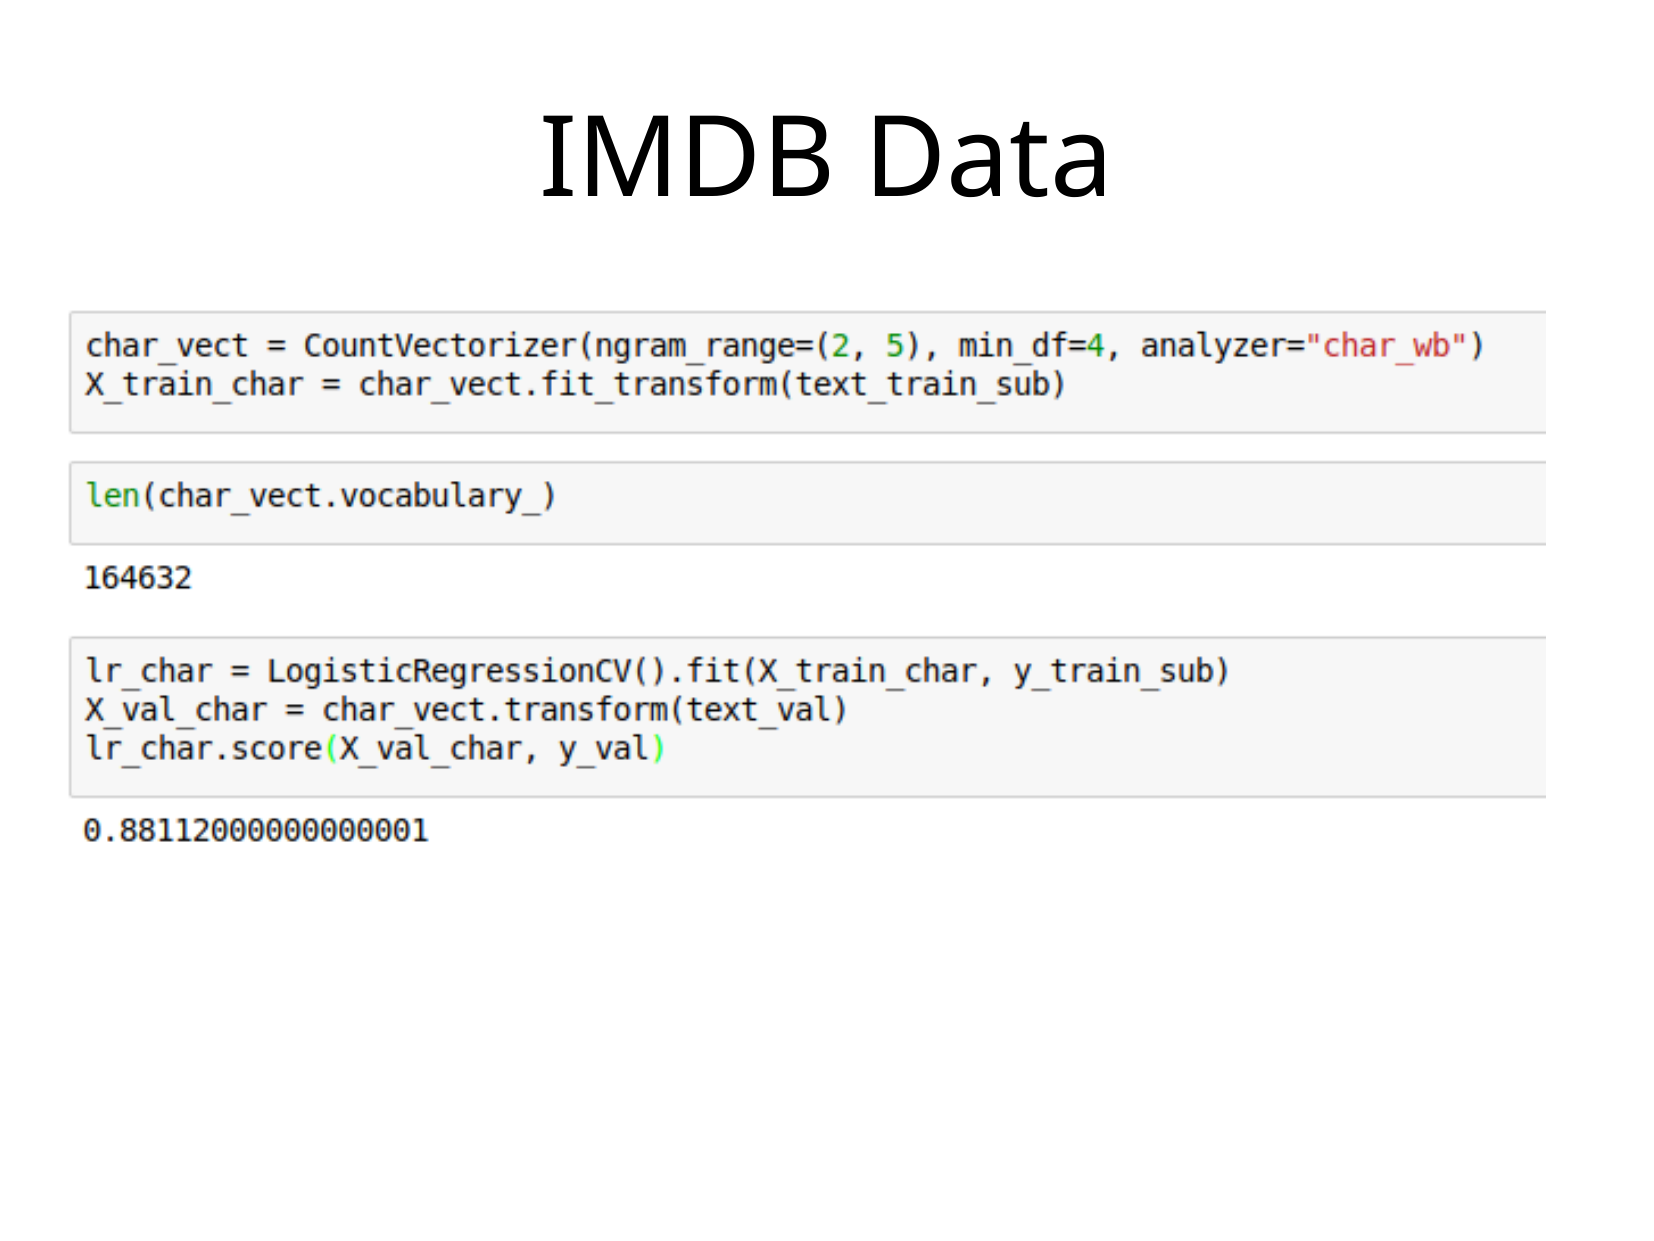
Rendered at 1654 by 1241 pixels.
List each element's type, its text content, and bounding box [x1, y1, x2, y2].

title IMDB Data [82, 49, 1571, 257]
picture [56, 282, 1546, 876]
